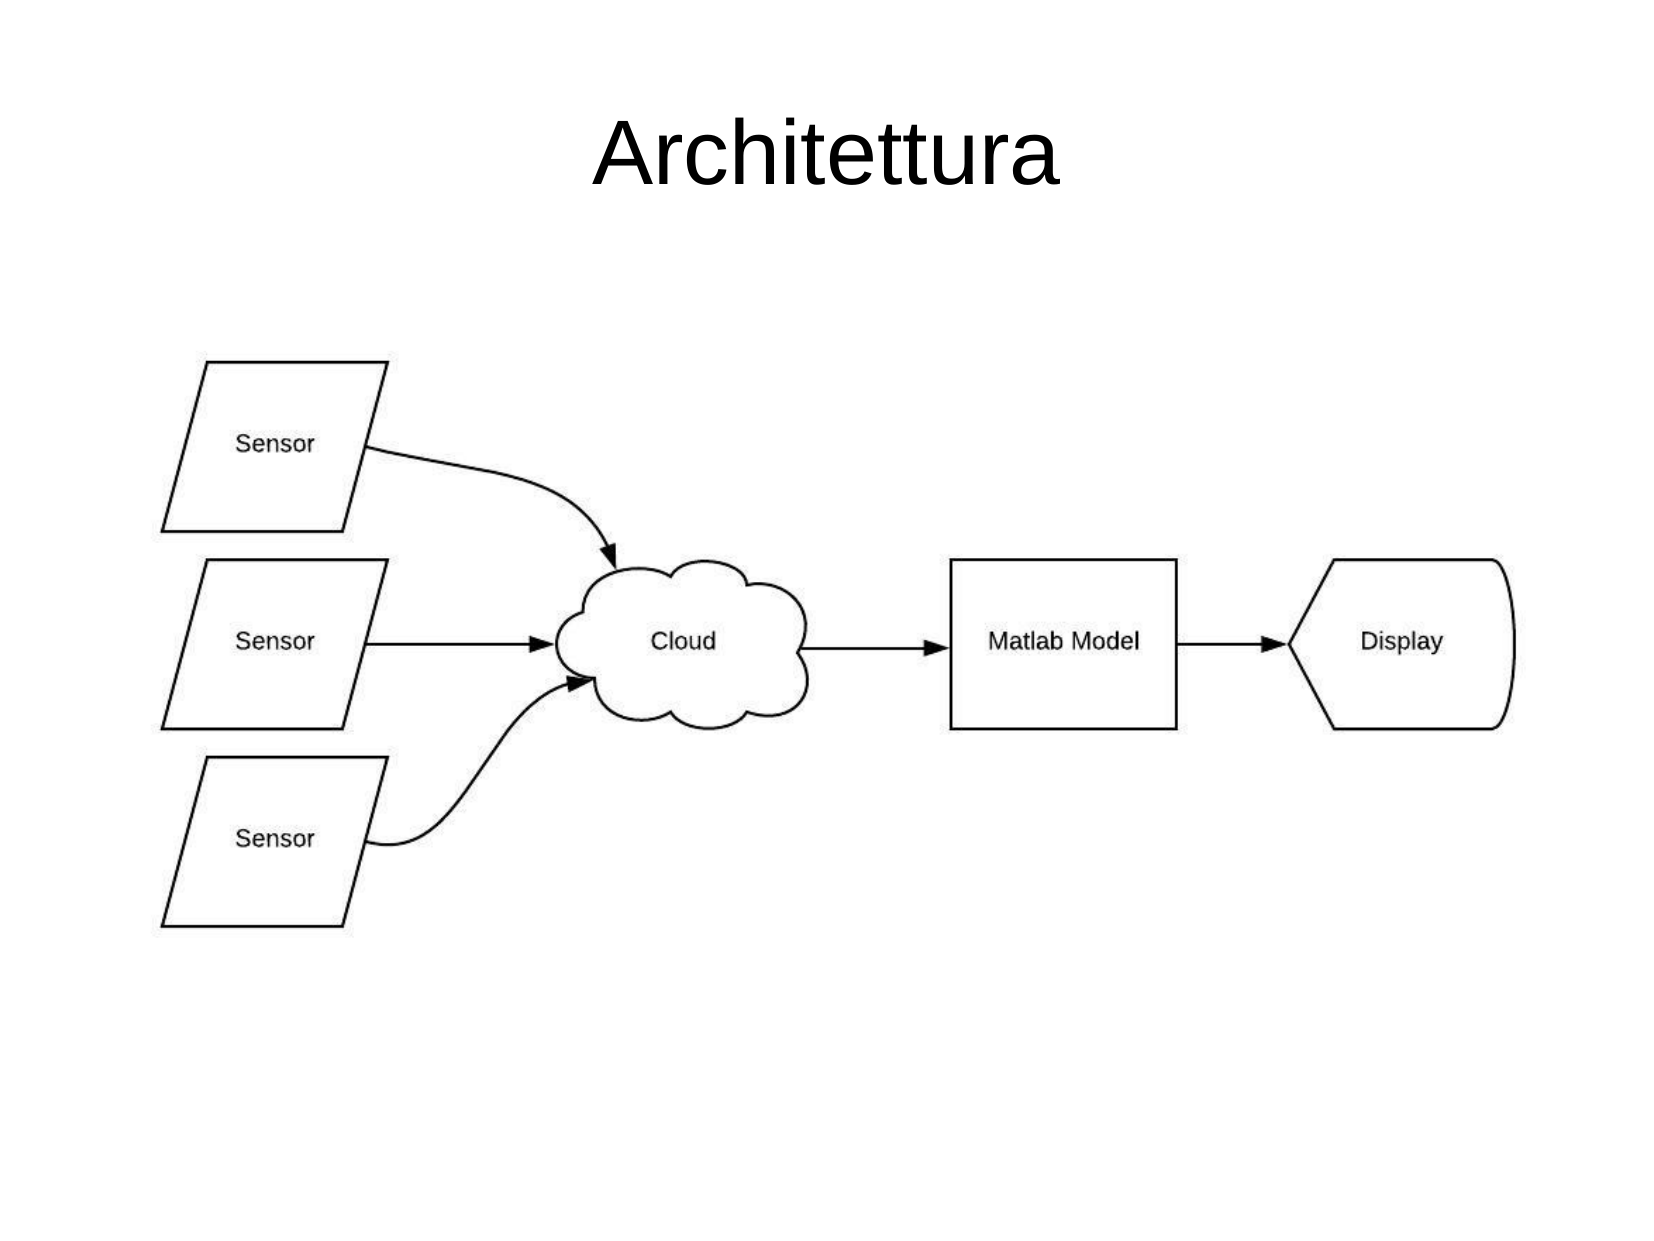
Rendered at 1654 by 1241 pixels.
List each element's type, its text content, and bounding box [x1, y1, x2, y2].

title Architettura [82, 49, 1571, 257]
picture [106, 306, 1571, 983]
